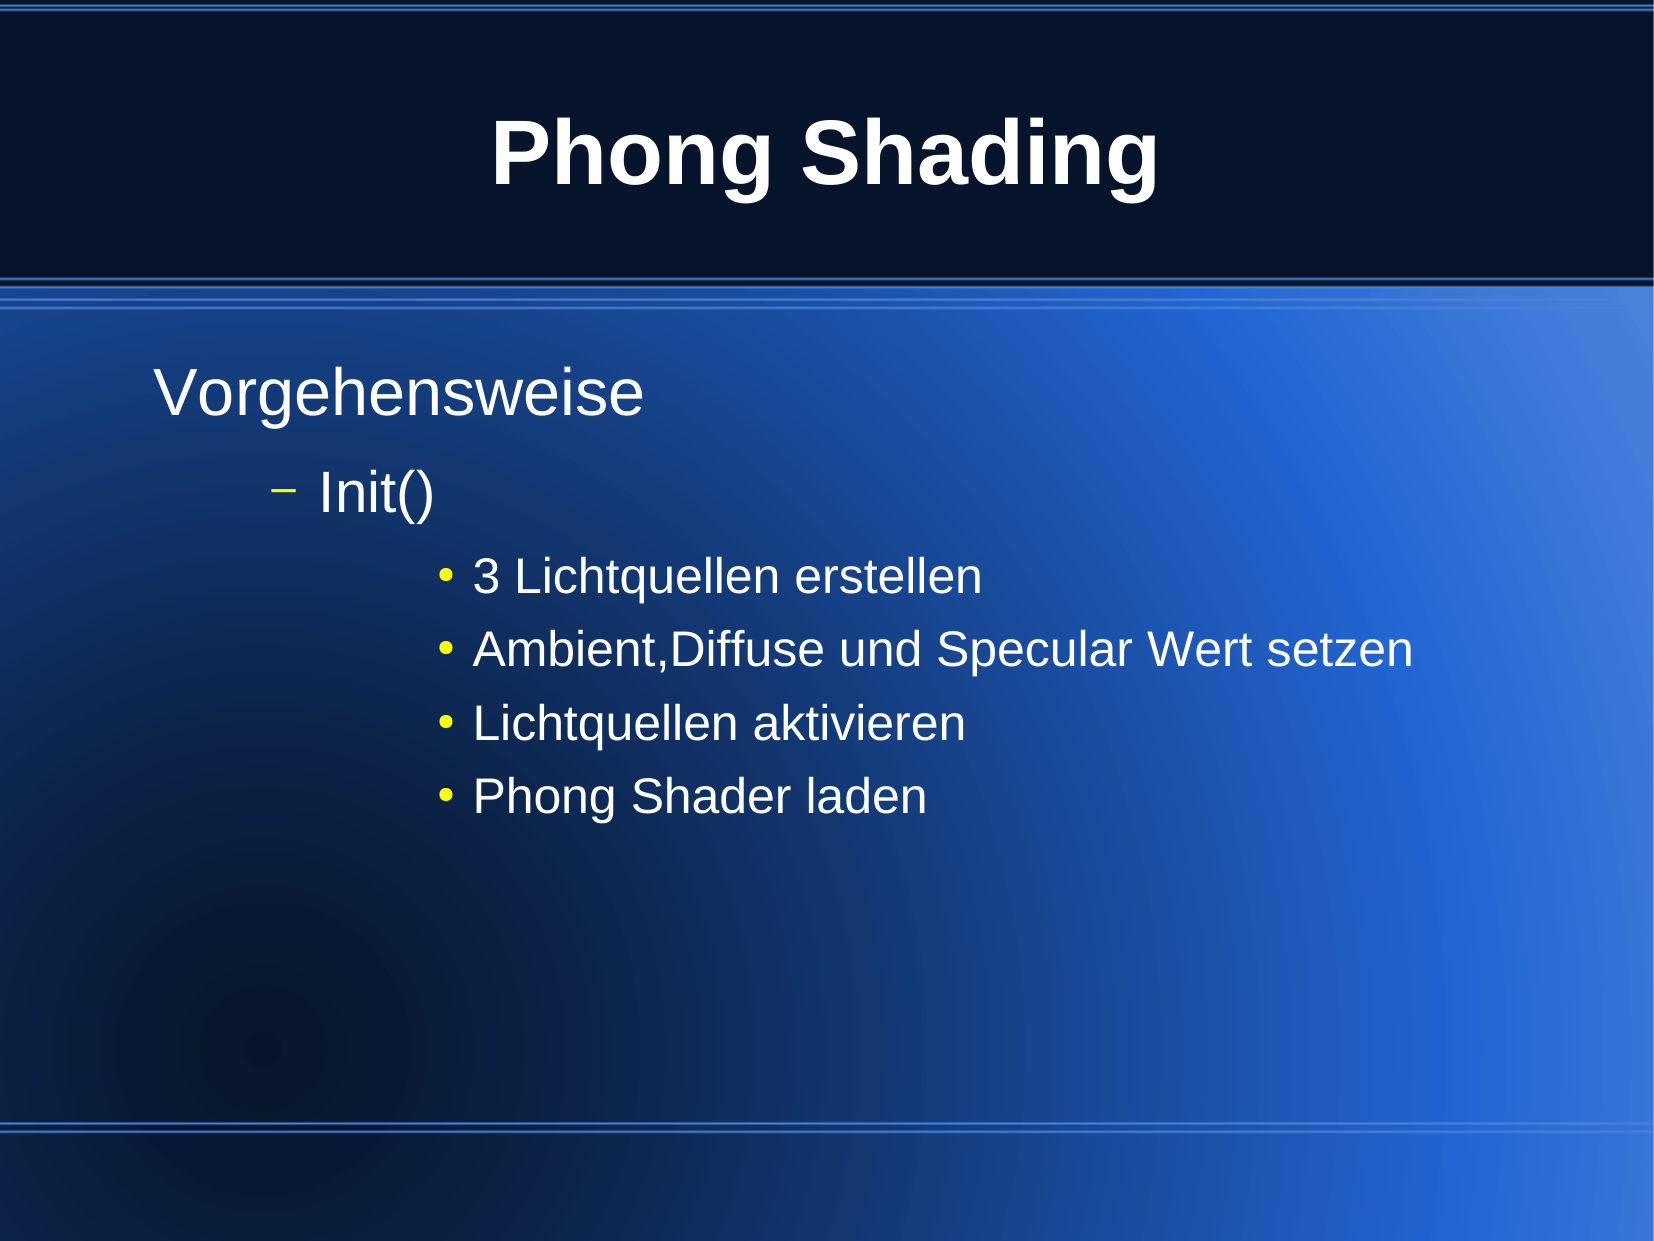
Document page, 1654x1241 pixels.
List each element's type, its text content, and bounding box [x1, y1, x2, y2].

title Phong Shading [82, 56, 1571, 250]
picture [0, 0, 1654, 1241]
list Vorgehensweise Init() 3 Lichtquellen erstellen Ambient,Diffuse und Specular Wert setzen Lichtquellen aktivieren Phong Shader laden [82, 355, 1571, 1043]
